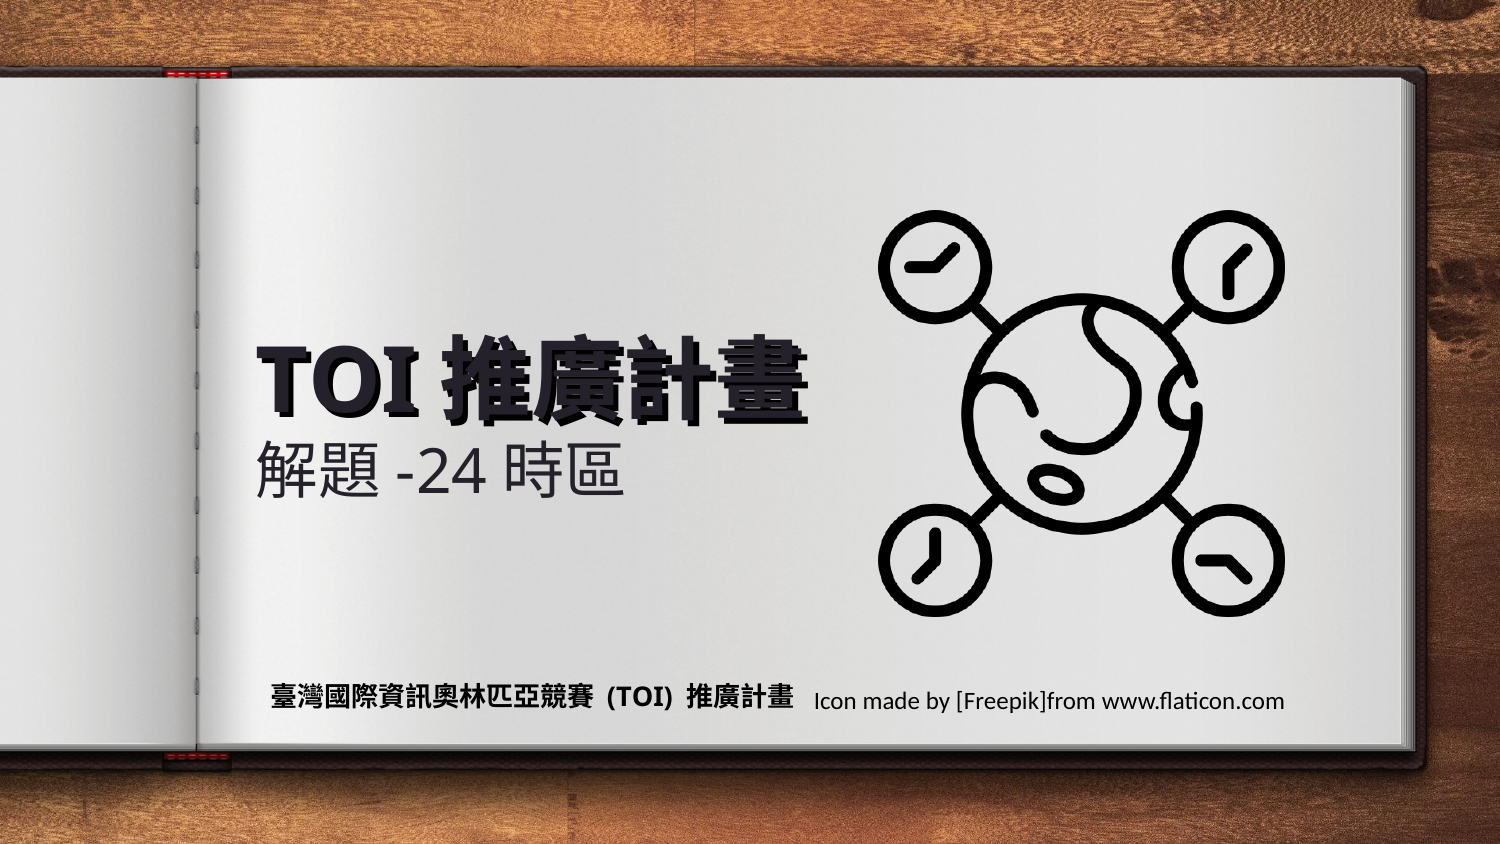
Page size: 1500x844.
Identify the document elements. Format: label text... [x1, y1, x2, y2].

text_box Icon made by [Freepik]from www.flaticon.com [799, 677, 1364, 722]
picture [878, 210, 1285, 618]
title TOI推廣計畫 解題-24時區 [240, 262, 878, 565]
